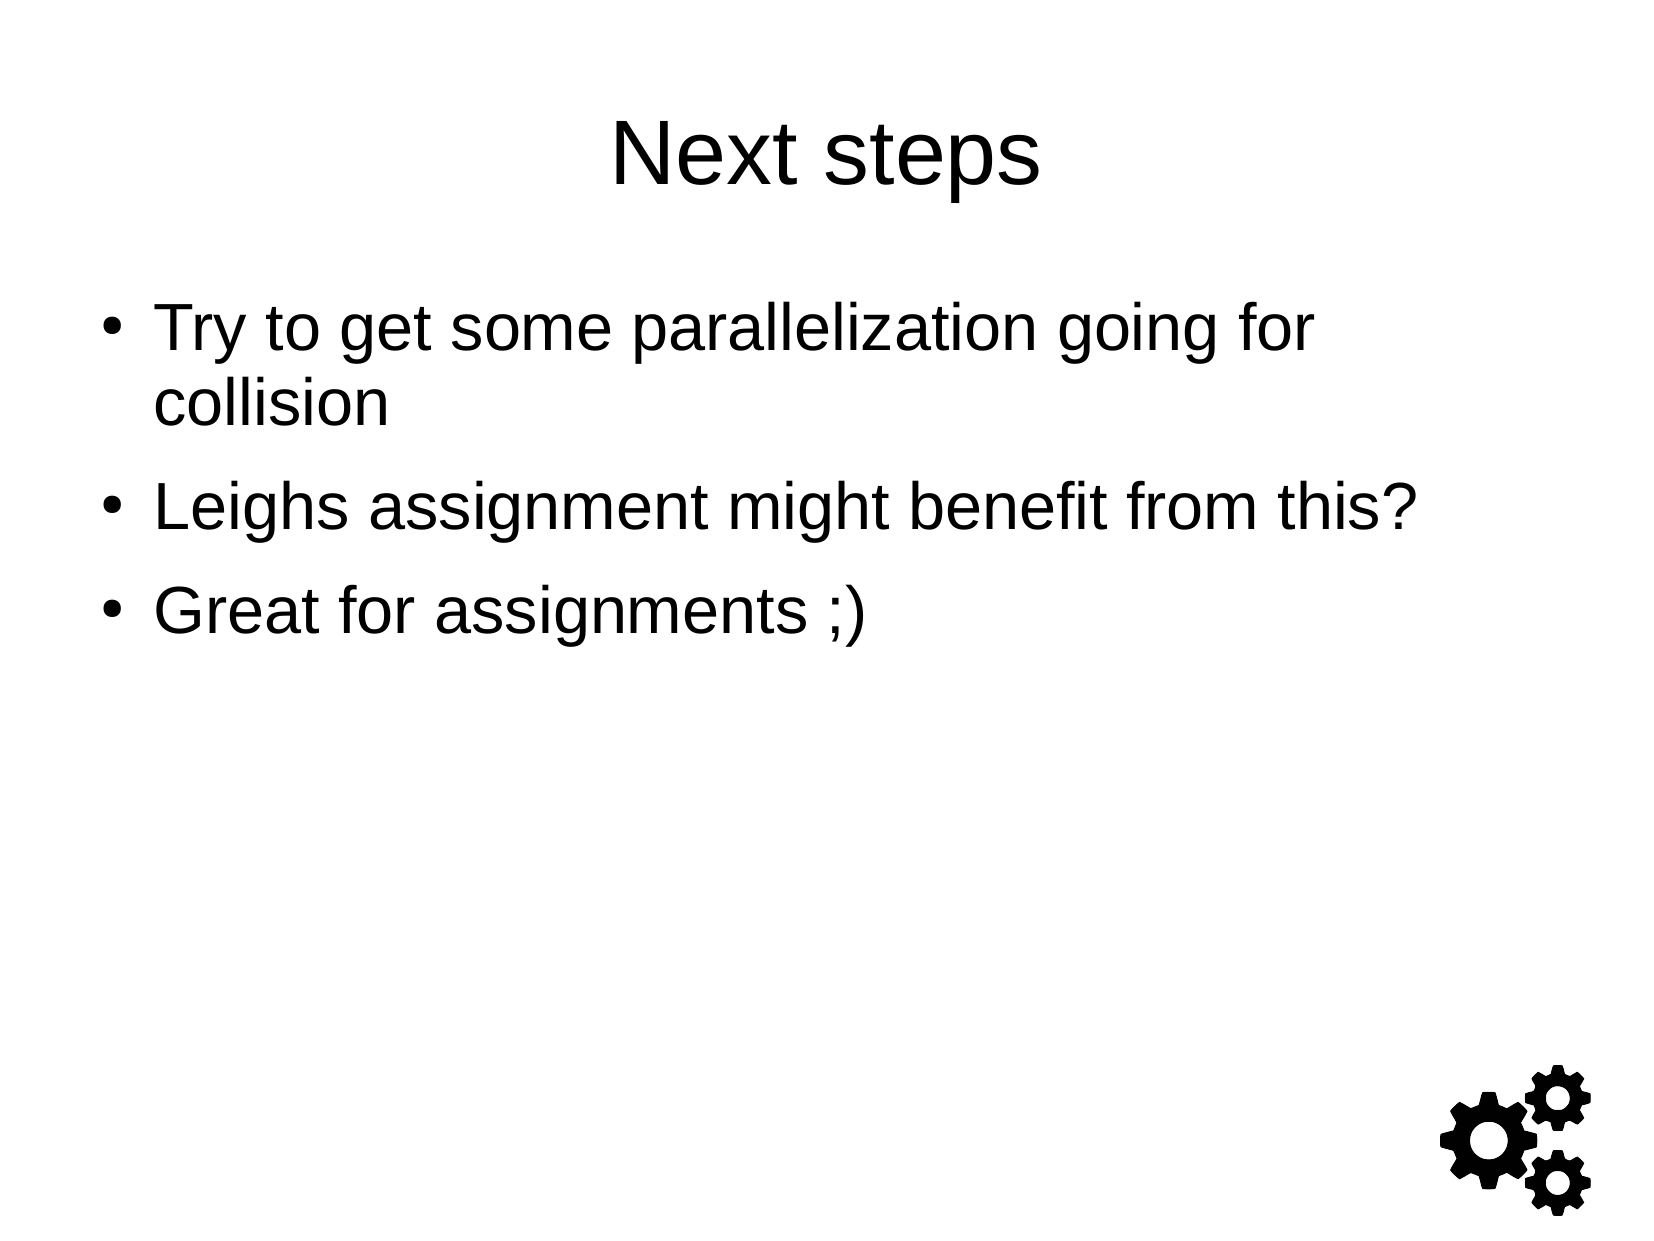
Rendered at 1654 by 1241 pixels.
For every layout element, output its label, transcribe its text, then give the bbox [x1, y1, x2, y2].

title Next steps [82, 49, 1571, 257]
list Try to get some parallelization going for collision Leighs assignment might benefit from this? Great for assignments ;) [82, 290, 1571, 1010]
picture [1440, 1065, 1591, 1216]
